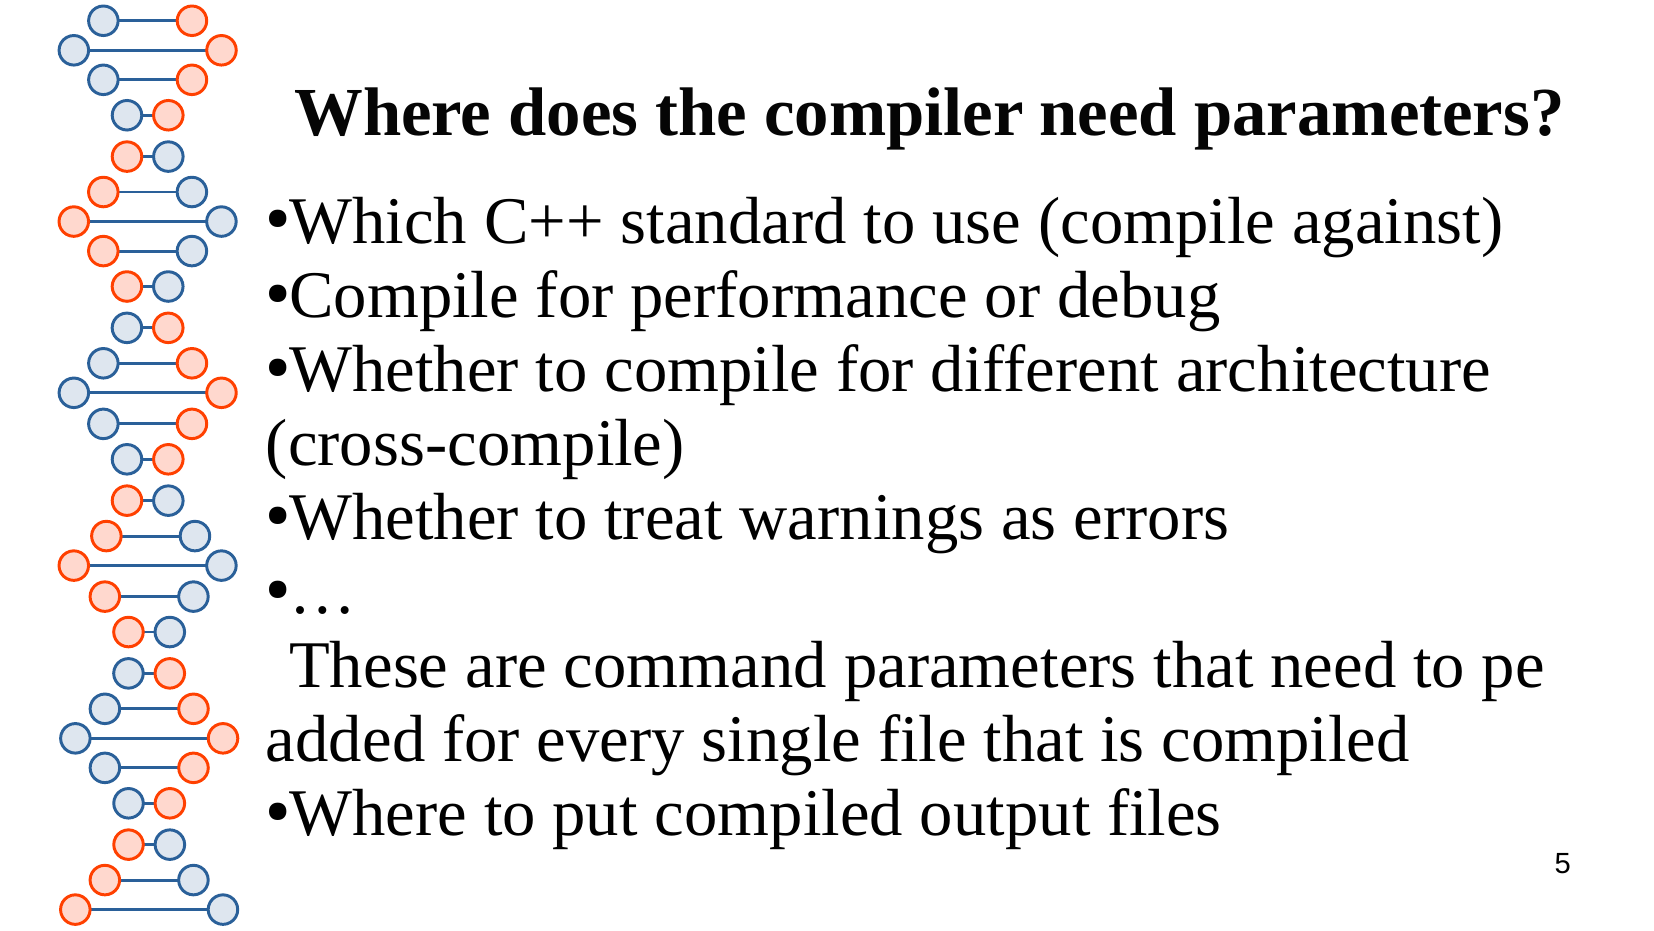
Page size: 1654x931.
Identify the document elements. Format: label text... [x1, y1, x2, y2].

subtitle Which C++ standard to use (compile against) Compile for performance or debug Whether to compile for different architecture (cross-compile) Whether to treat warnings as errors … These are command parameters that need to pe added for every single file that is compiled Where to put compiled output files [265, 183, 1595, 851]
title Where does the compiler need parameters? [265, 35, 1595, 183]
